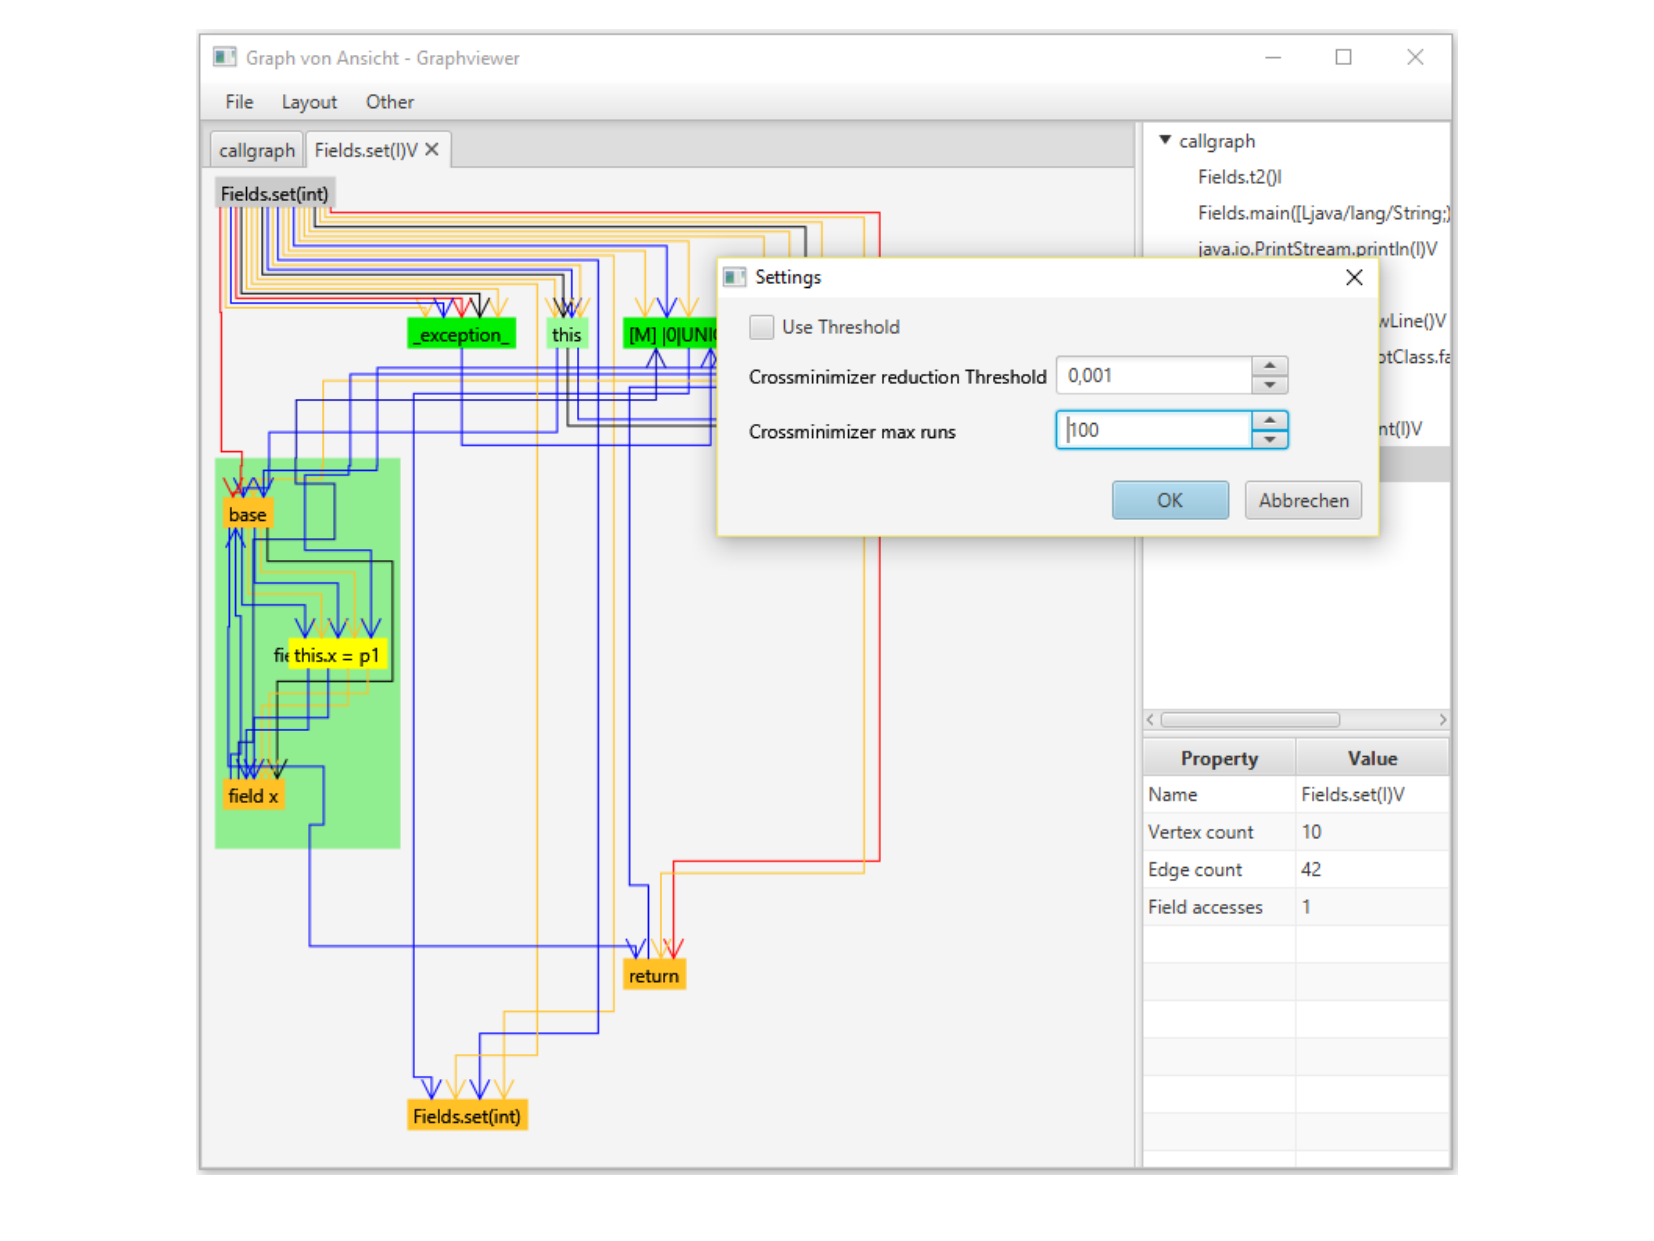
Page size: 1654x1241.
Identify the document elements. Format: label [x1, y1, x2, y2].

picture [196, 29, 1458, 1175]
